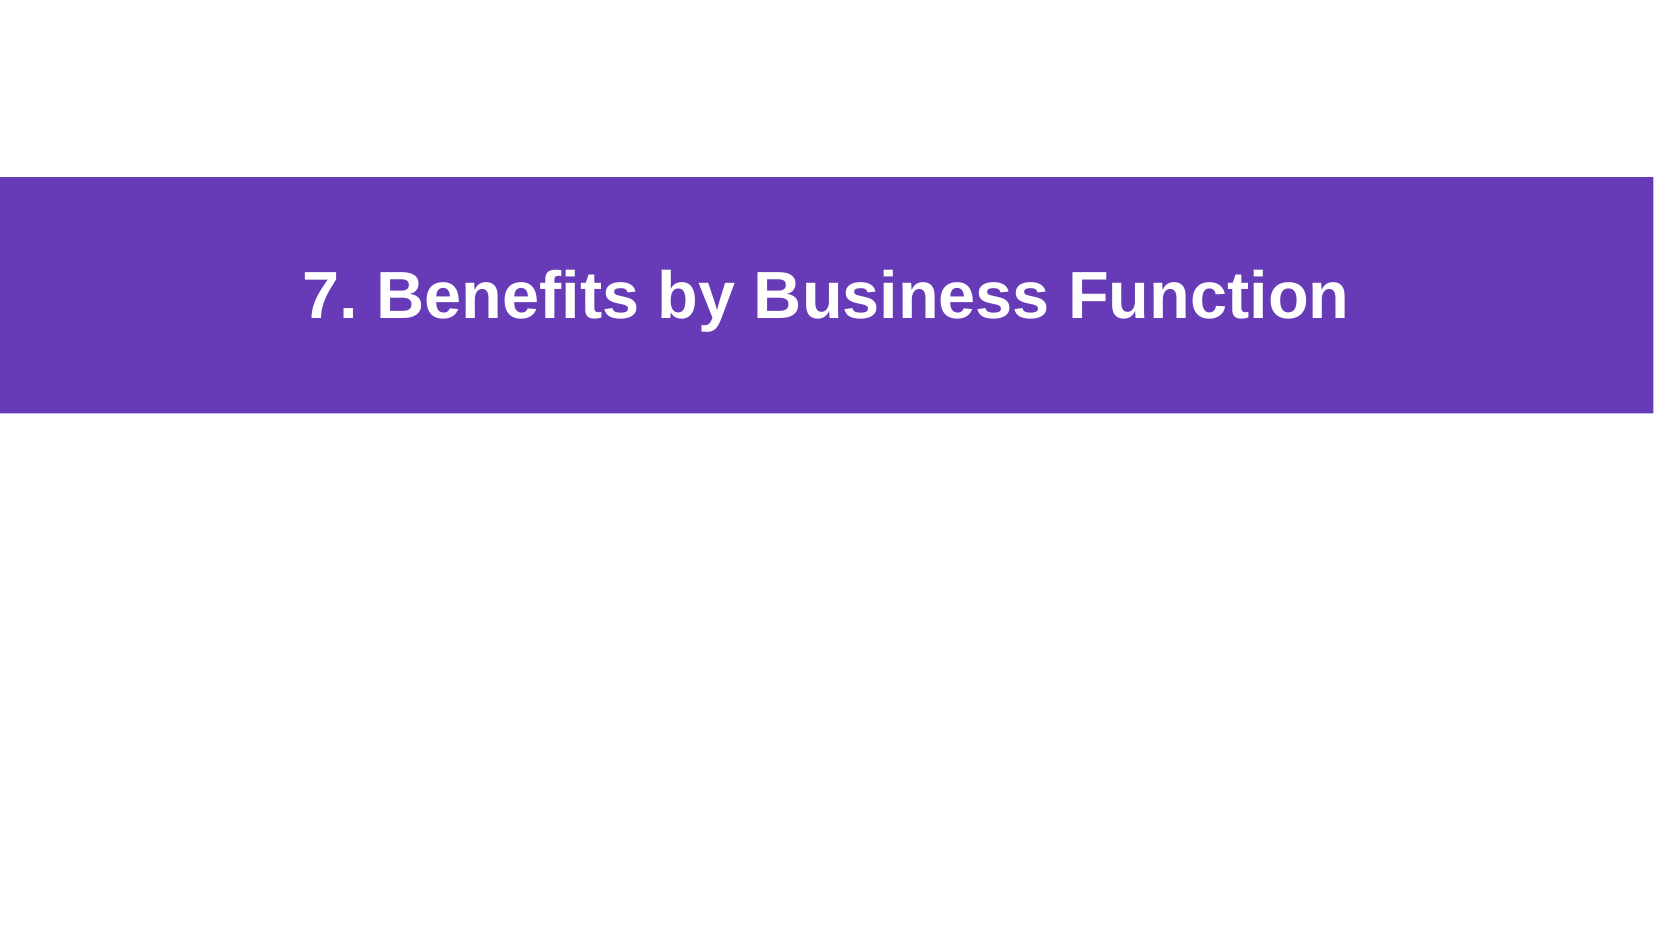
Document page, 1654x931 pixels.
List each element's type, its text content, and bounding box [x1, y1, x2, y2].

title 7. Benefits by Business Function [0, 177, 1654, 414]
